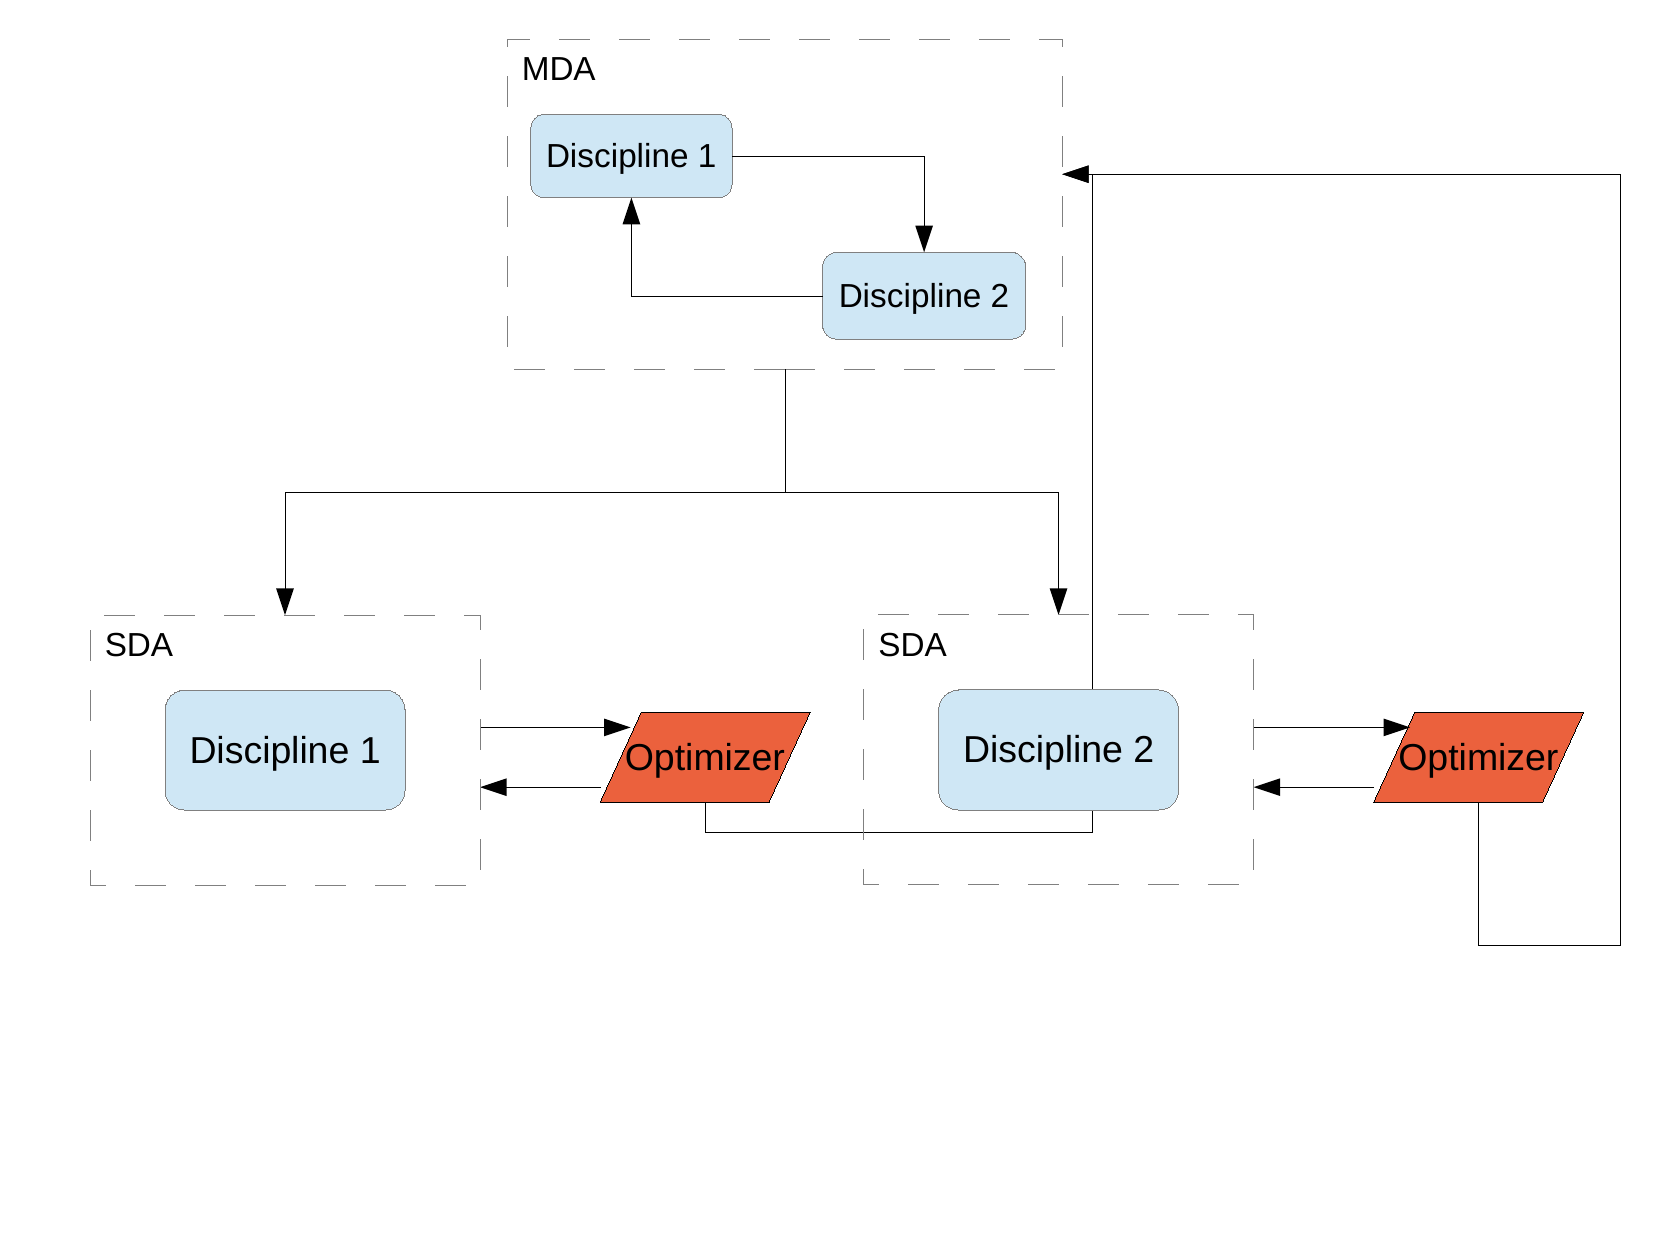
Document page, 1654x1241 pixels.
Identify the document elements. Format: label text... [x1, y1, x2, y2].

text_box Optimizer [600, 712, 811, 803]
text_box MDA [507, 39, 1063, 370]
text_box Discipline 1 [530, 114, 733, 198]
text_box Optimizer [1373, 712, 1584, 803]
text_box Discipline 2 [822, 252, 1026, 340]
text_box SDA [863, 614, 1254, 885]
text_box SDA [90, 615, 481, 886]
